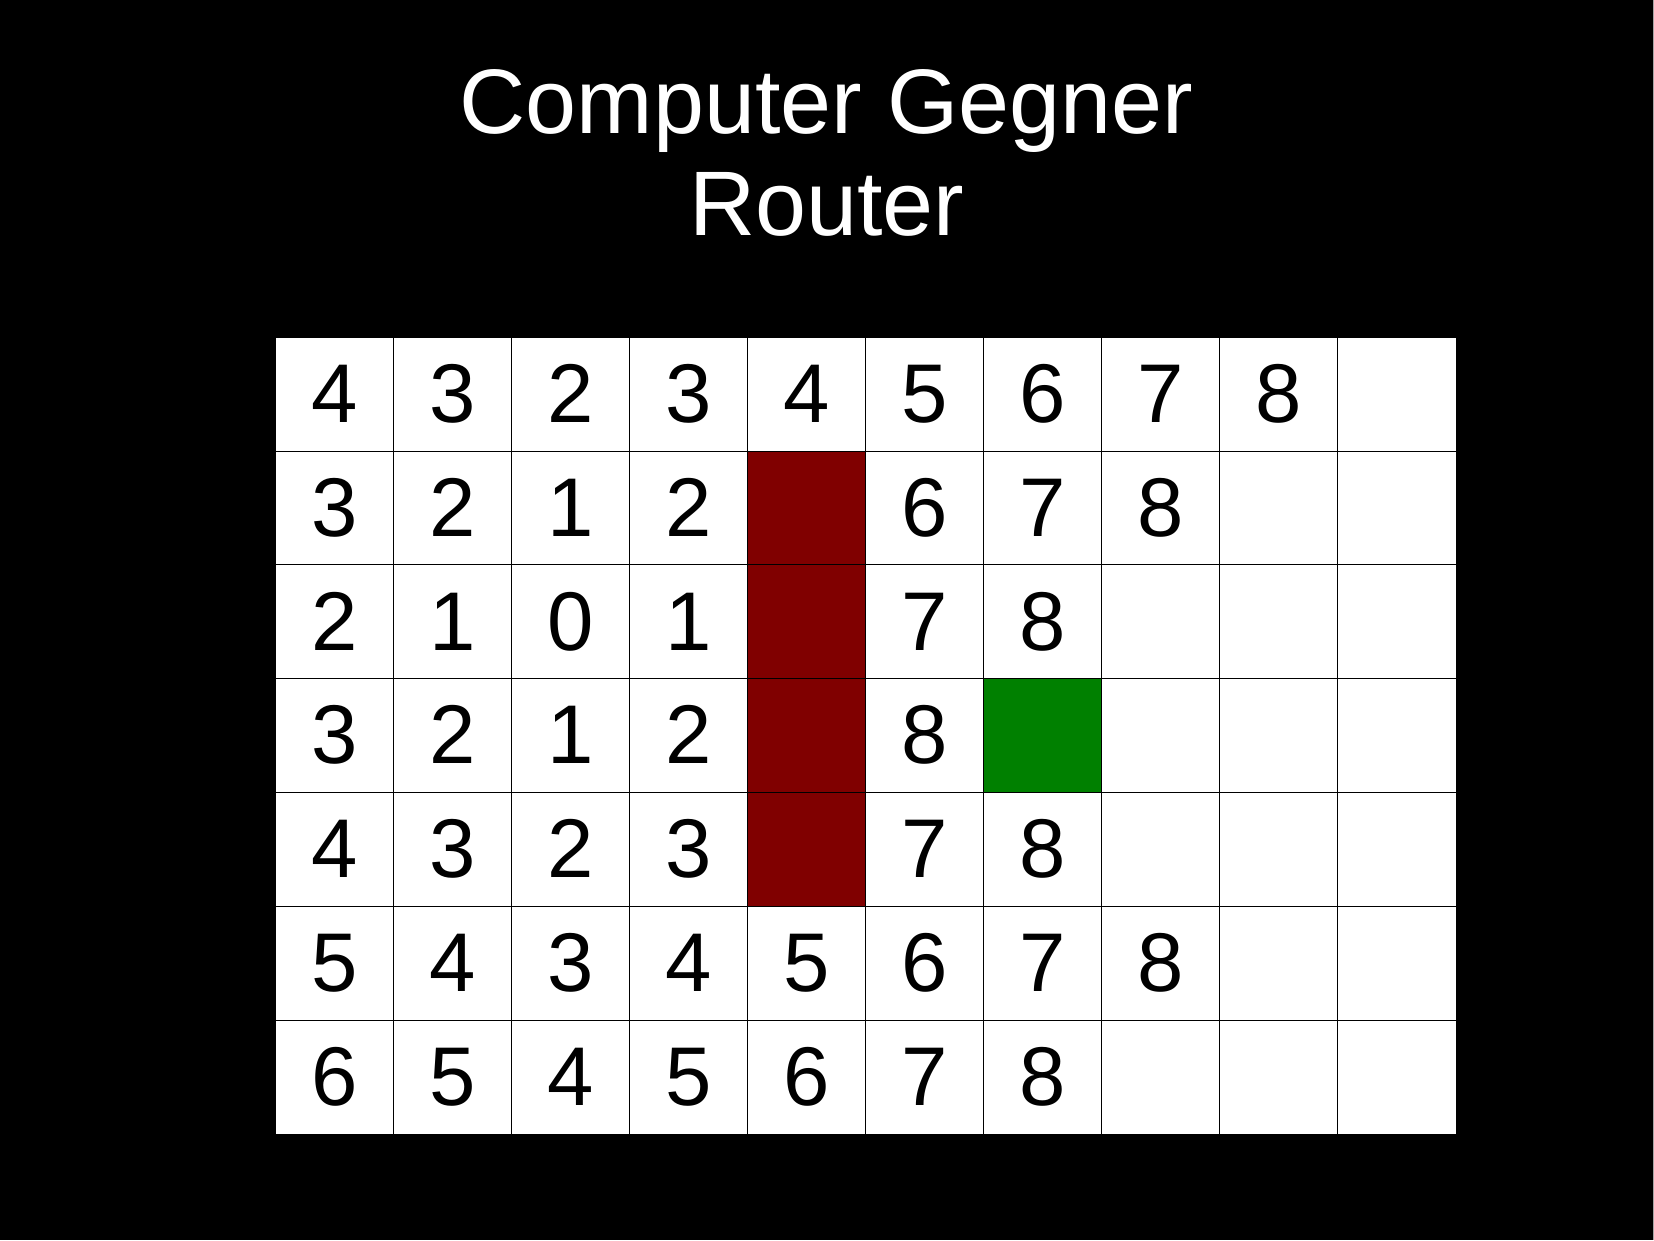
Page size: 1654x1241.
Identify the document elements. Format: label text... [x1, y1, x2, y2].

table_cell 6 [866, 907, 983, 1020]
table_cell 4 [394, 907, 511, 1020]
table_header [1338, 338, 1456, 451]
table_cell 2 [630, 452, 747, 564]
table_cell [1338, 452, 1456, 564]
table_header 2 [512, 338, 629, 451]
table_cell 2 [394, 452, 511, 564]
title Computer Gegner Router [82, 49, 1571, 257]
table_cell [1102, 679, 1219, 792]
table_cell [1220, 565, 1337, 678]
table_cell 3 [276, 452, 393, 564]
table_cell 5 [394, 1021, 511, 1134]
table_cell 1 [512, 452, 629, 564]
table_cell 7 [984, 907, 1101, 1020]
table_cell [1102, 565, 1219, 678]
table_cell 7 [866, 1021, 983, 1134]
table_header 3 [630, 338, 747, 451]
table_cell [1338, 1021, 1456, 1134]
table_cell 8 [984, 1021, 1101, 1134]
table_cell 8 [1102, 907, 1219, 1020]
table_cell 6 [276, 1021, 393, 1134]
table_cell [1220, 907, 1337, 1020]
table_cell 8 [984, 565, 1101, 678]
table_cell 7 [866, 793, 983, 906]
table_cell 4 [276, 793, 393, 906]
table_cell [1102, 1021, 1219, 1134]
table_cell 3 [630, 793, 747, 906]
table_cell 3 [512, 907, 629, 1020]
table_cell 1 [394, 565, 511, 678]
table_cell 0 [512, 565, 629, 678]
table_cell [1220, 679, 1337, 792]
table_cell [1338, 793, 1456, 906]
table_cell 5 [276, 907, 393, 1020]
table_cell 3 [276, 679, 393, 792]
table_cell 2 [630, 679, 747, 792]
table_cell [1338, 907, 1456, 1020]
table_header 8 [1220, 338, 1337, 451]
table_header 6 [984, 338, 1101, 451]
table_cell [1220, 793, 1337, 906]
table_cell 6 [866, 452, 983, 564]
table_cell [748, 452, 865, 564]
table_cell 4 [630, 907, 747, 1020]
table_cell [1220, 452, 1337, 564]
table_cell 8 [866, 679, 983, 792]
table_cell [1102, 793, 1219, 906]
table_cell 5 [748, 907, 865, 1020]
table_cell 7 [984, 452, 1101, 564]
table_cell 7 [866, 565, 983, 678]
table_cell 3 [394, 793, 511, 906]
table_header 3 [394, 338, 511, 451]
table_header 7 [1102, 338, 1219, 451]
table_cell 1 [630, 565, 747, 678]
table_cell 8 [1102, 452, 1219, 564]
table_cell 4 [512, 1021, 629, 1134]
table_header 5 [866, 338, 983, 451]
table_cell 6 [748, 1021, 865, 1134]
table_cell 5 [630, 1021, 747, 1134]
table_cell 2 [512, 793, 629, 906]
table_cell 1 [512, 679, 629, 792]
table_header 4 [748, 338, 865, 451]
table_cell [1338, 679, 1456, 792]
table_cell 2 [394, 679, 511, 792]
table_cell [984, 679, 1101, 792]
table_cell [748, 793, 865, 906]
table_cell [1338, 565, 1456, 678]
table_cell [748, 565, 865, 678]
table_header 4 [276, 338, 393, 451]
table_cell [748, 679, 865, 792]
table_cell [1220, 1021, 1337, 1134]
table_cell 8 [984, 793, 1101, 906]
table_cell 2 [276, 565, 393, 678]
